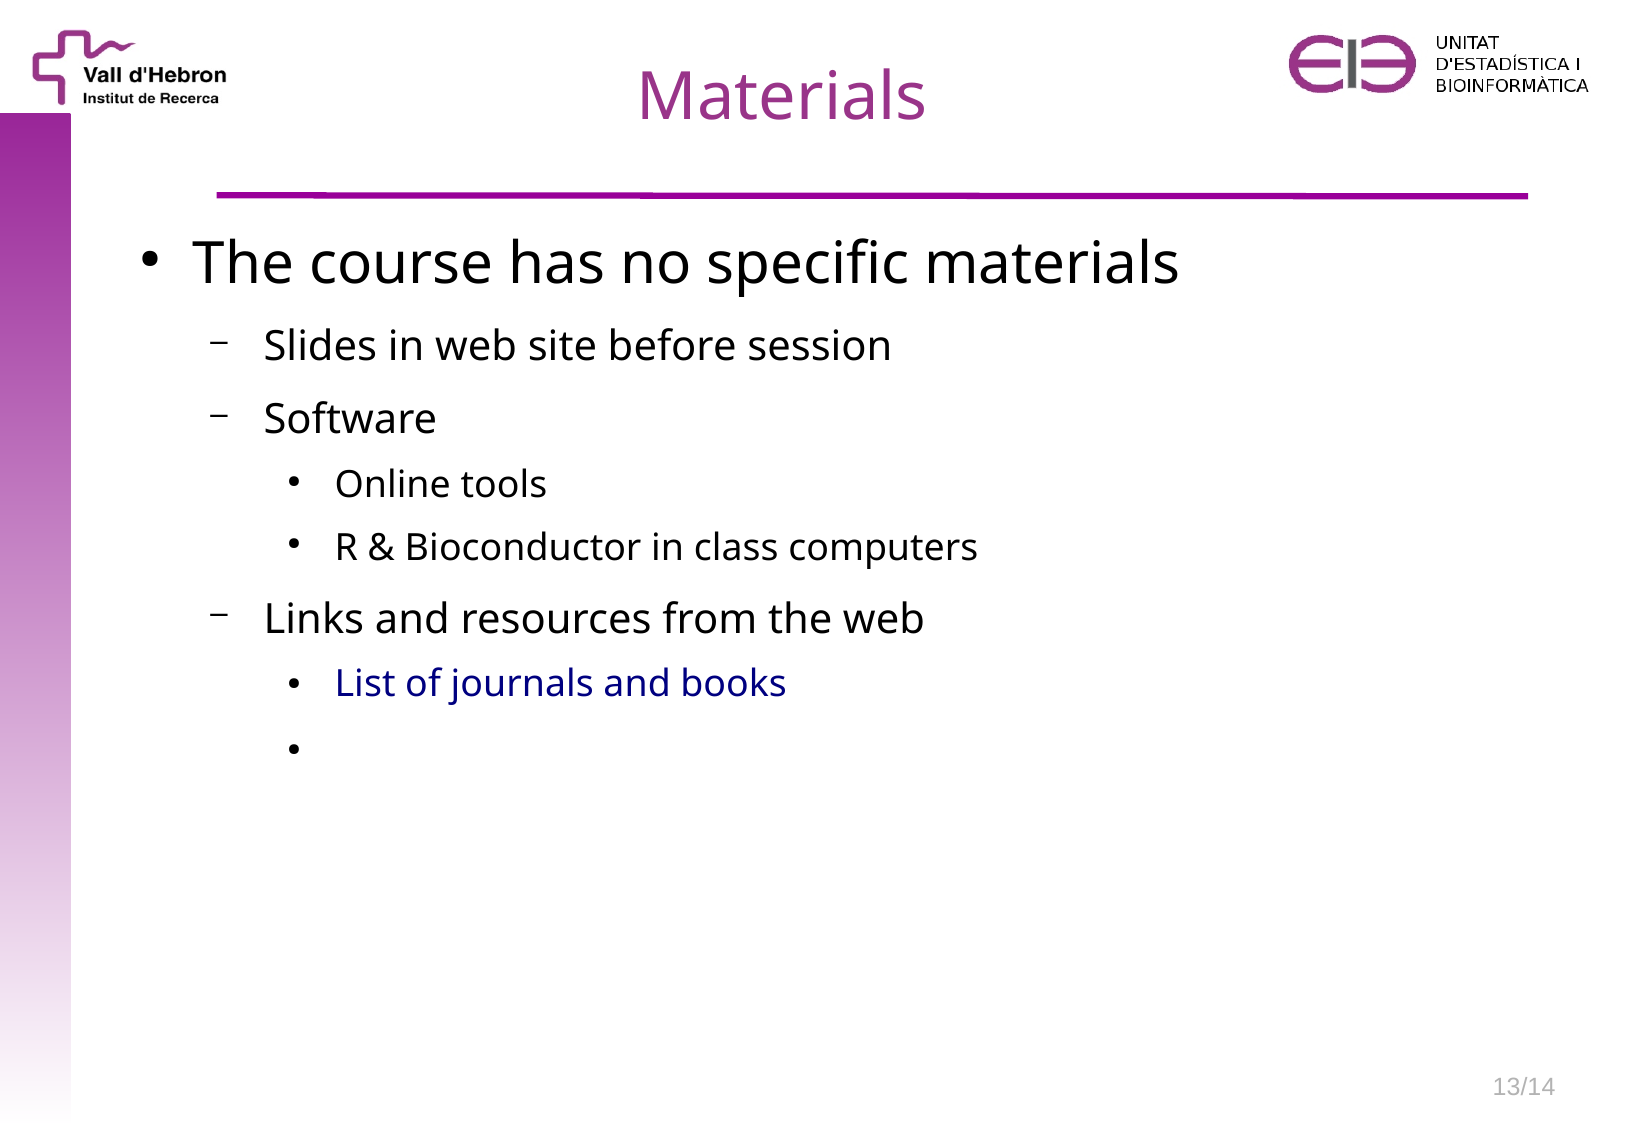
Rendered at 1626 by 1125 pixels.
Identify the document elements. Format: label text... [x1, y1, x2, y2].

text_box Materials [219, 45, 1346, 221]
picture [31, 29, 227, 106]
picture [1279, 24, 1625, 100]
list The course has no specific materials Slides in web site before session Software Online tools R & Bioconductor in class computers Links and resources from the web List of journals and books [121, 224, 1503, 878]
